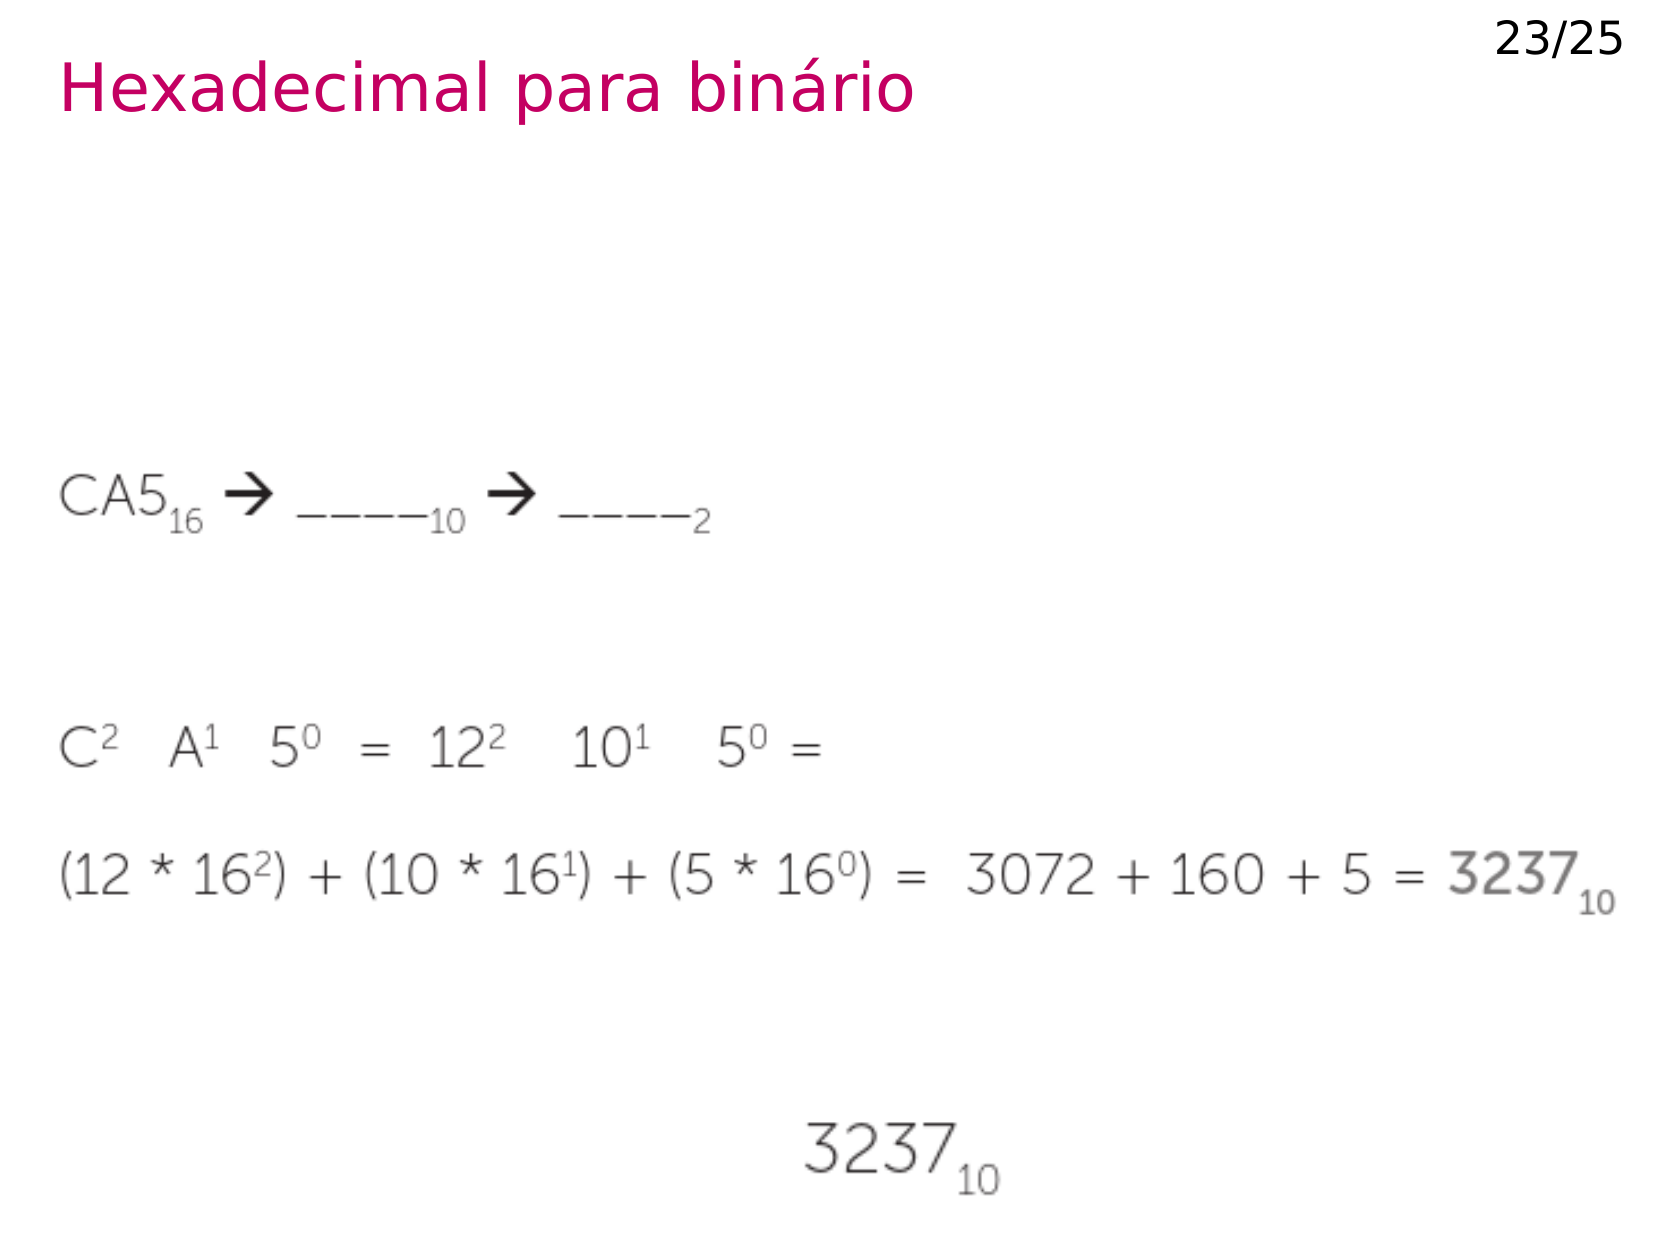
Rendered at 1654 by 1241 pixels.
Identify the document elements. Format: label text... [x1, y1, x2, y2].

picture [798, 1110, 1004, 1201]
title Hexadecimal para binário [59, 29, 1625, 148]
picture [49, 468, 1623, 922]
